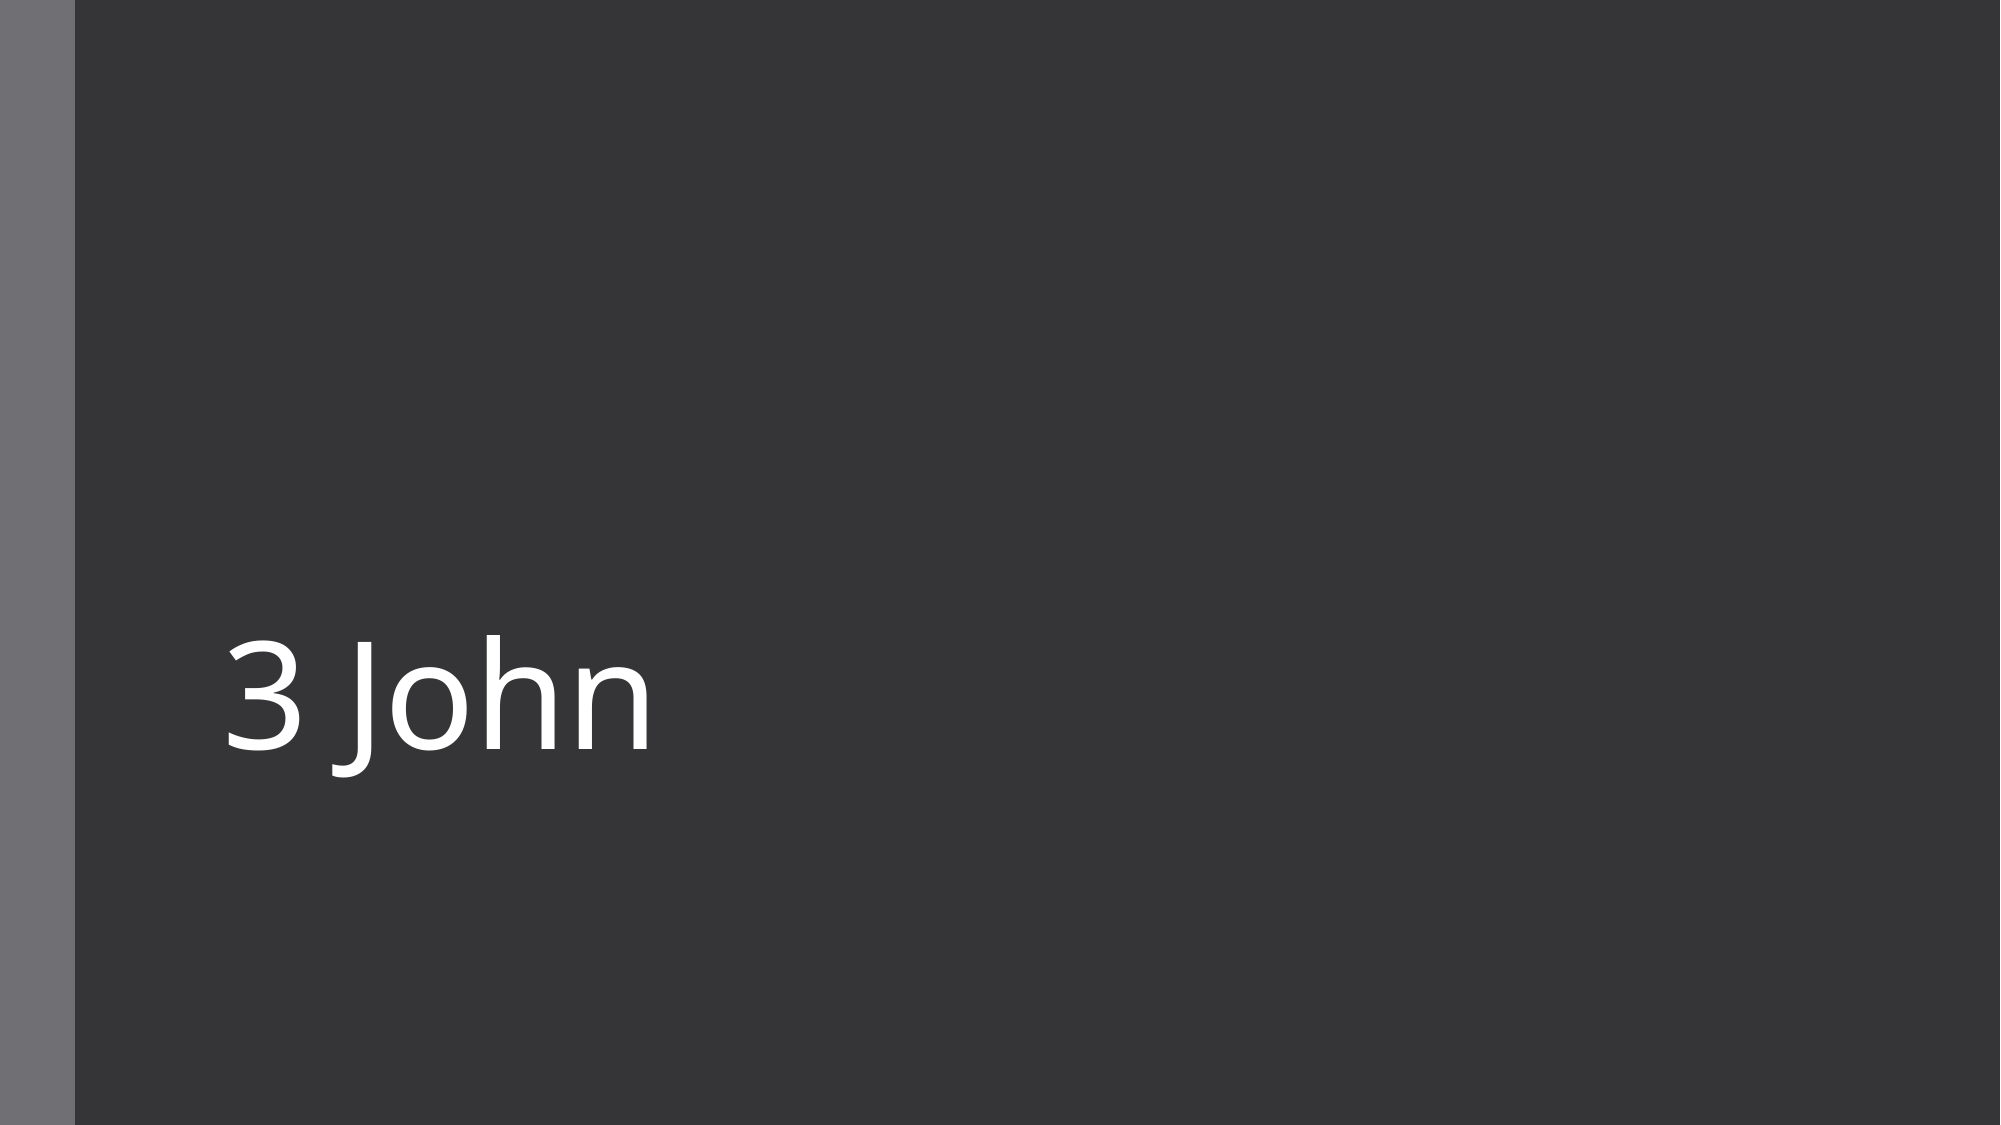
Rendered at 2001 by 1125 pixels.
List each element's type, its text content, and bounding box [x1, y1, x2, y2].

title 3 John [206, 124, 1752, 788]
